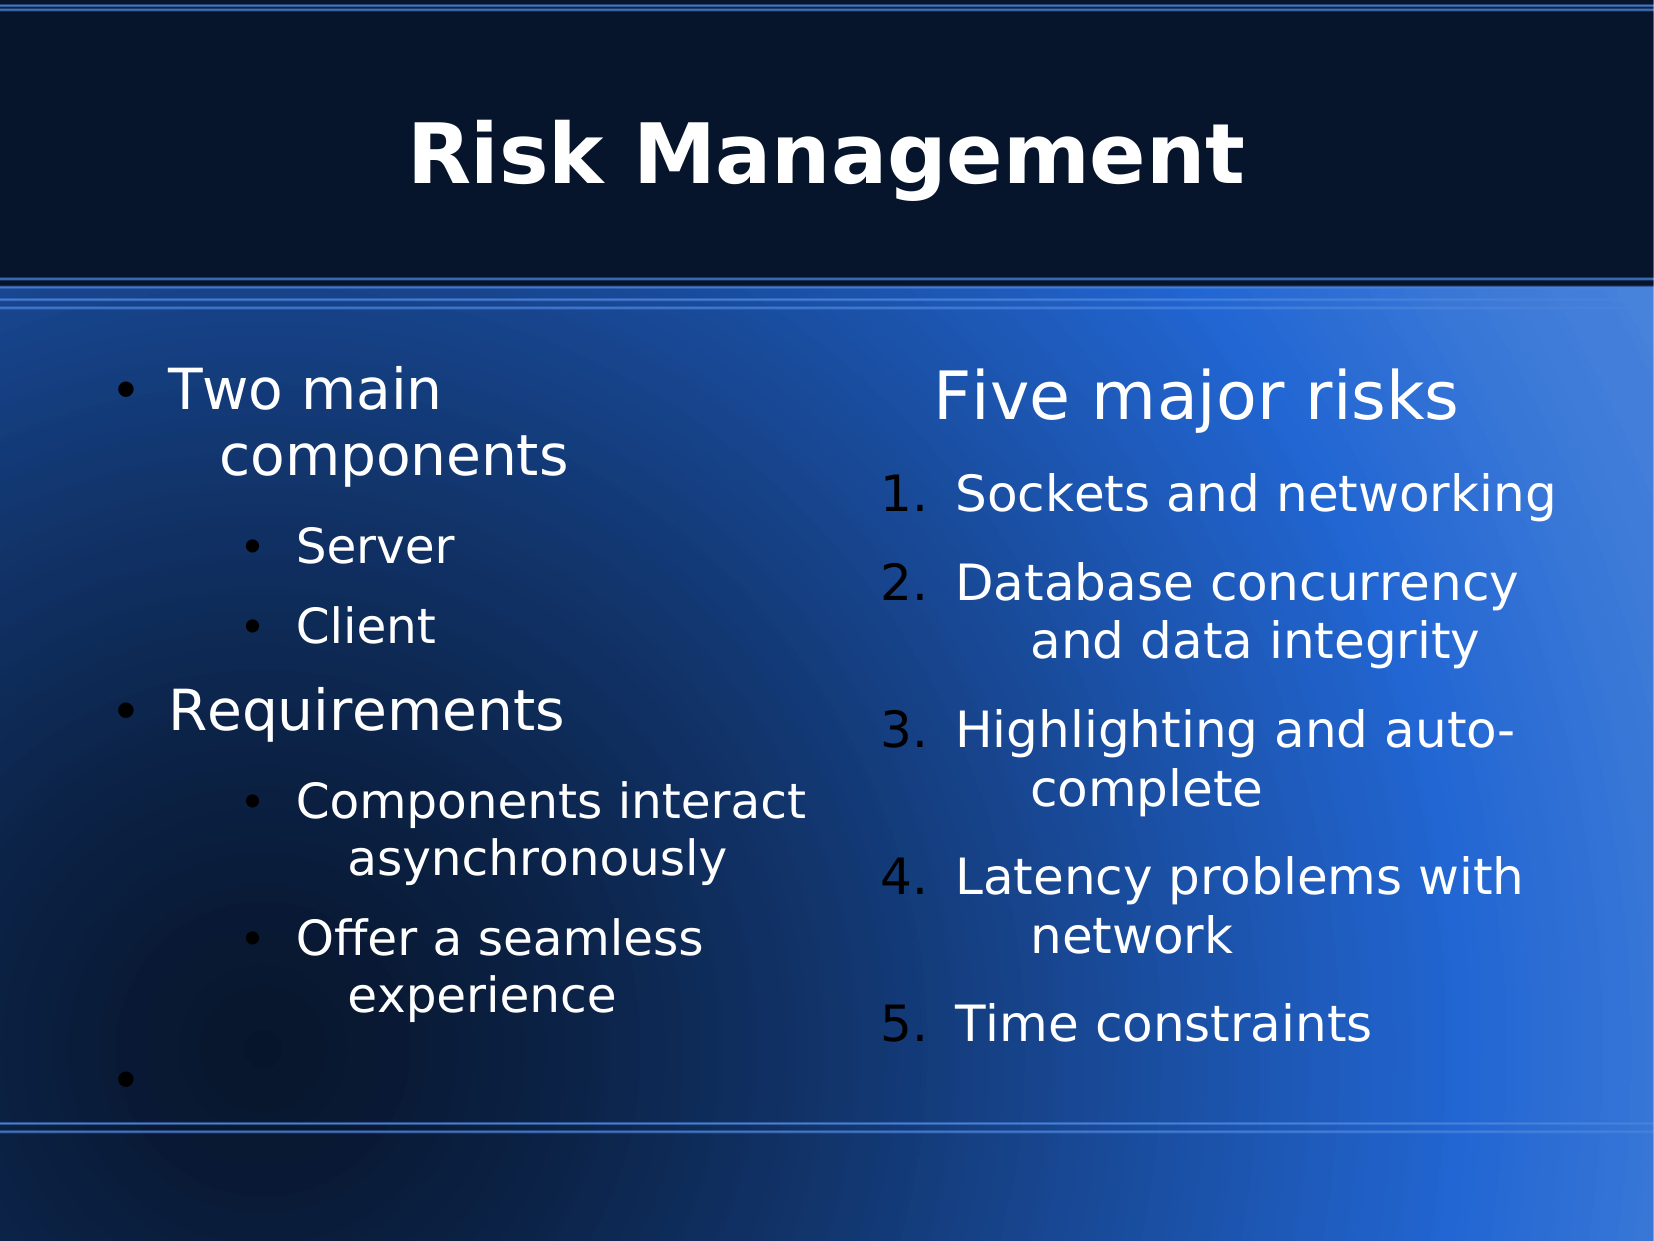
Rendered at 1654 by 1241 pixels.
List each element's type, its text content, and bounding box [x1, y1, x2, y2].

title Risk Management [82, 49, 1571, 257]
list Two main components Server Client Requirements Components interact asynchronously Offer a seamless experience [82, 355, 809, 1075]
list Five major risks Sockets and networking Database concurrency and data integrity Highlighting and auto-complete Latency problems with network Time constraints [845, 355, 1572, 1075]
